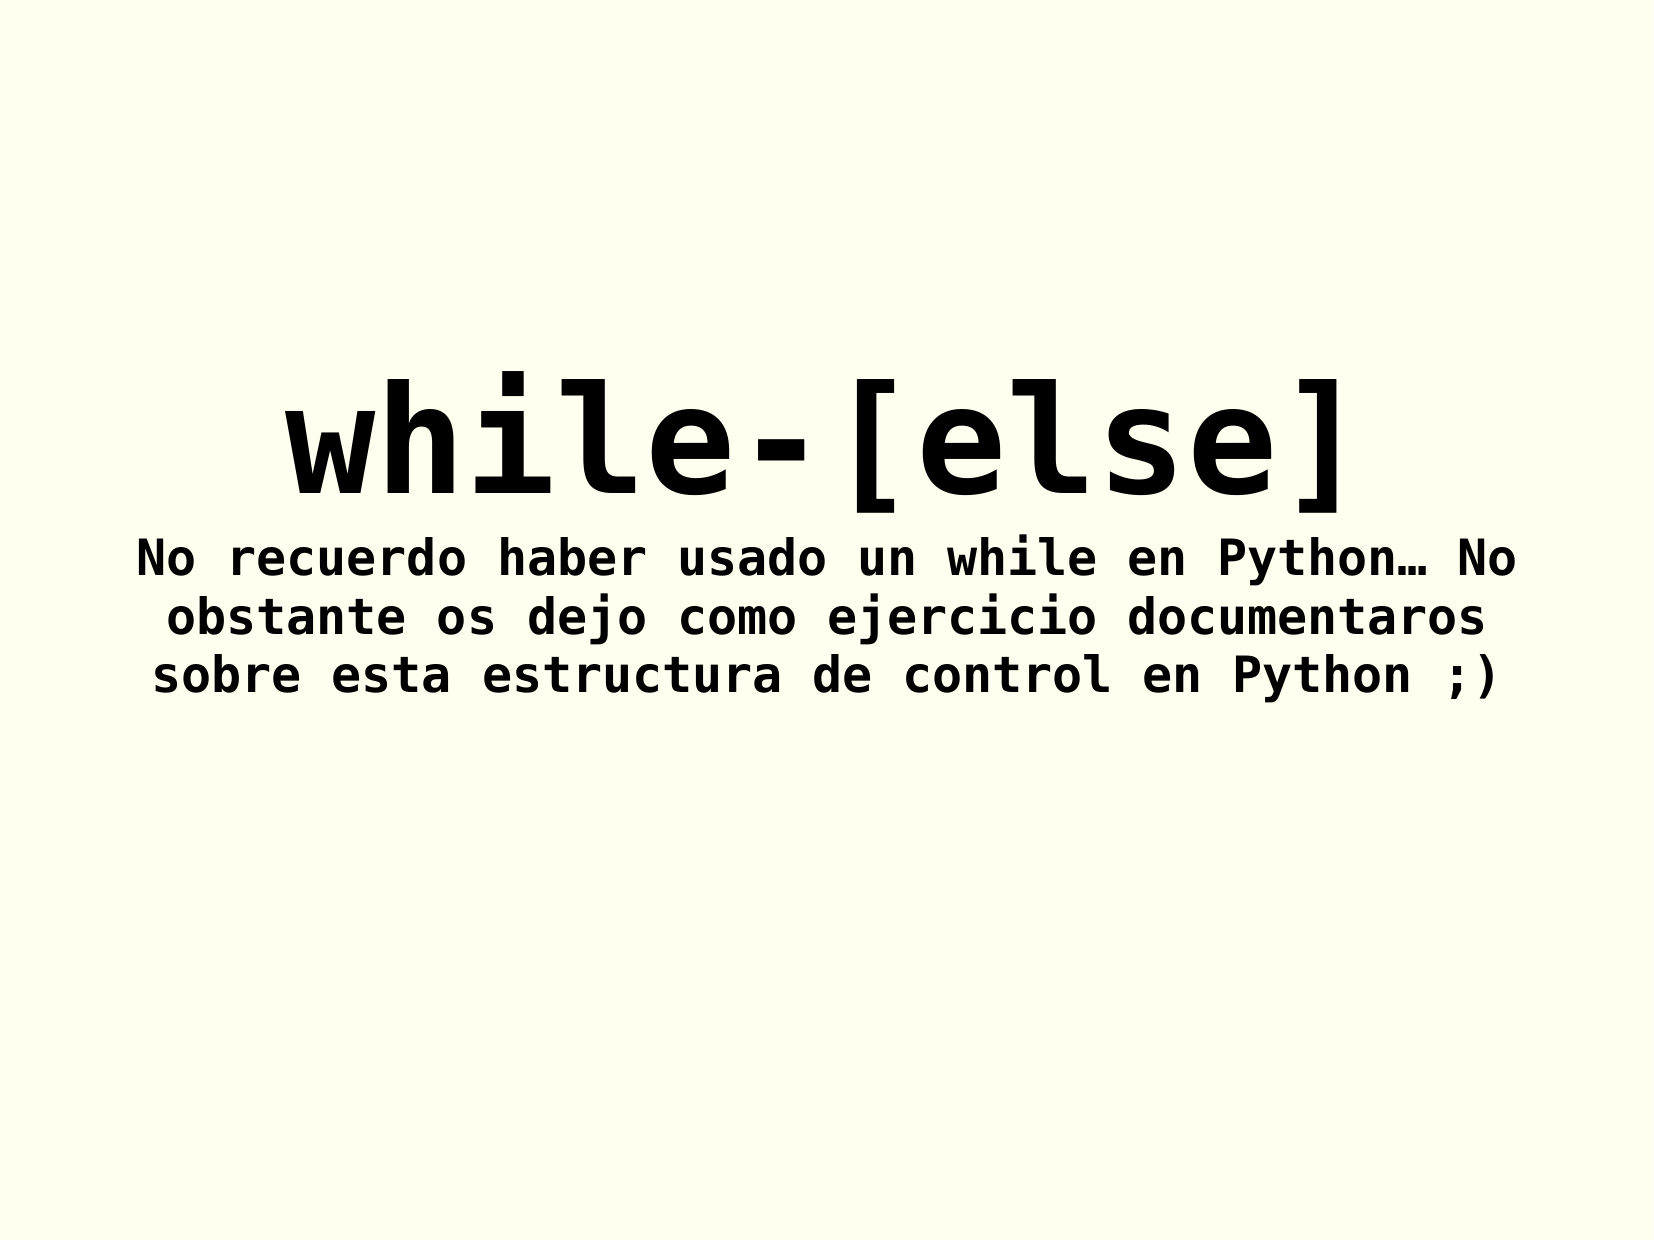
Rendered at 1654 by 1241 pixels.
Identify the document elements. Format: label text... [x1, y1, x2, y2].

subtitle while-[else] No recuerdo haber usado un while en Python… No obstante os dejo como ejercicio documentaros sobre esta estructura de control en Python ;) [82, 49, 1571, 1010]
